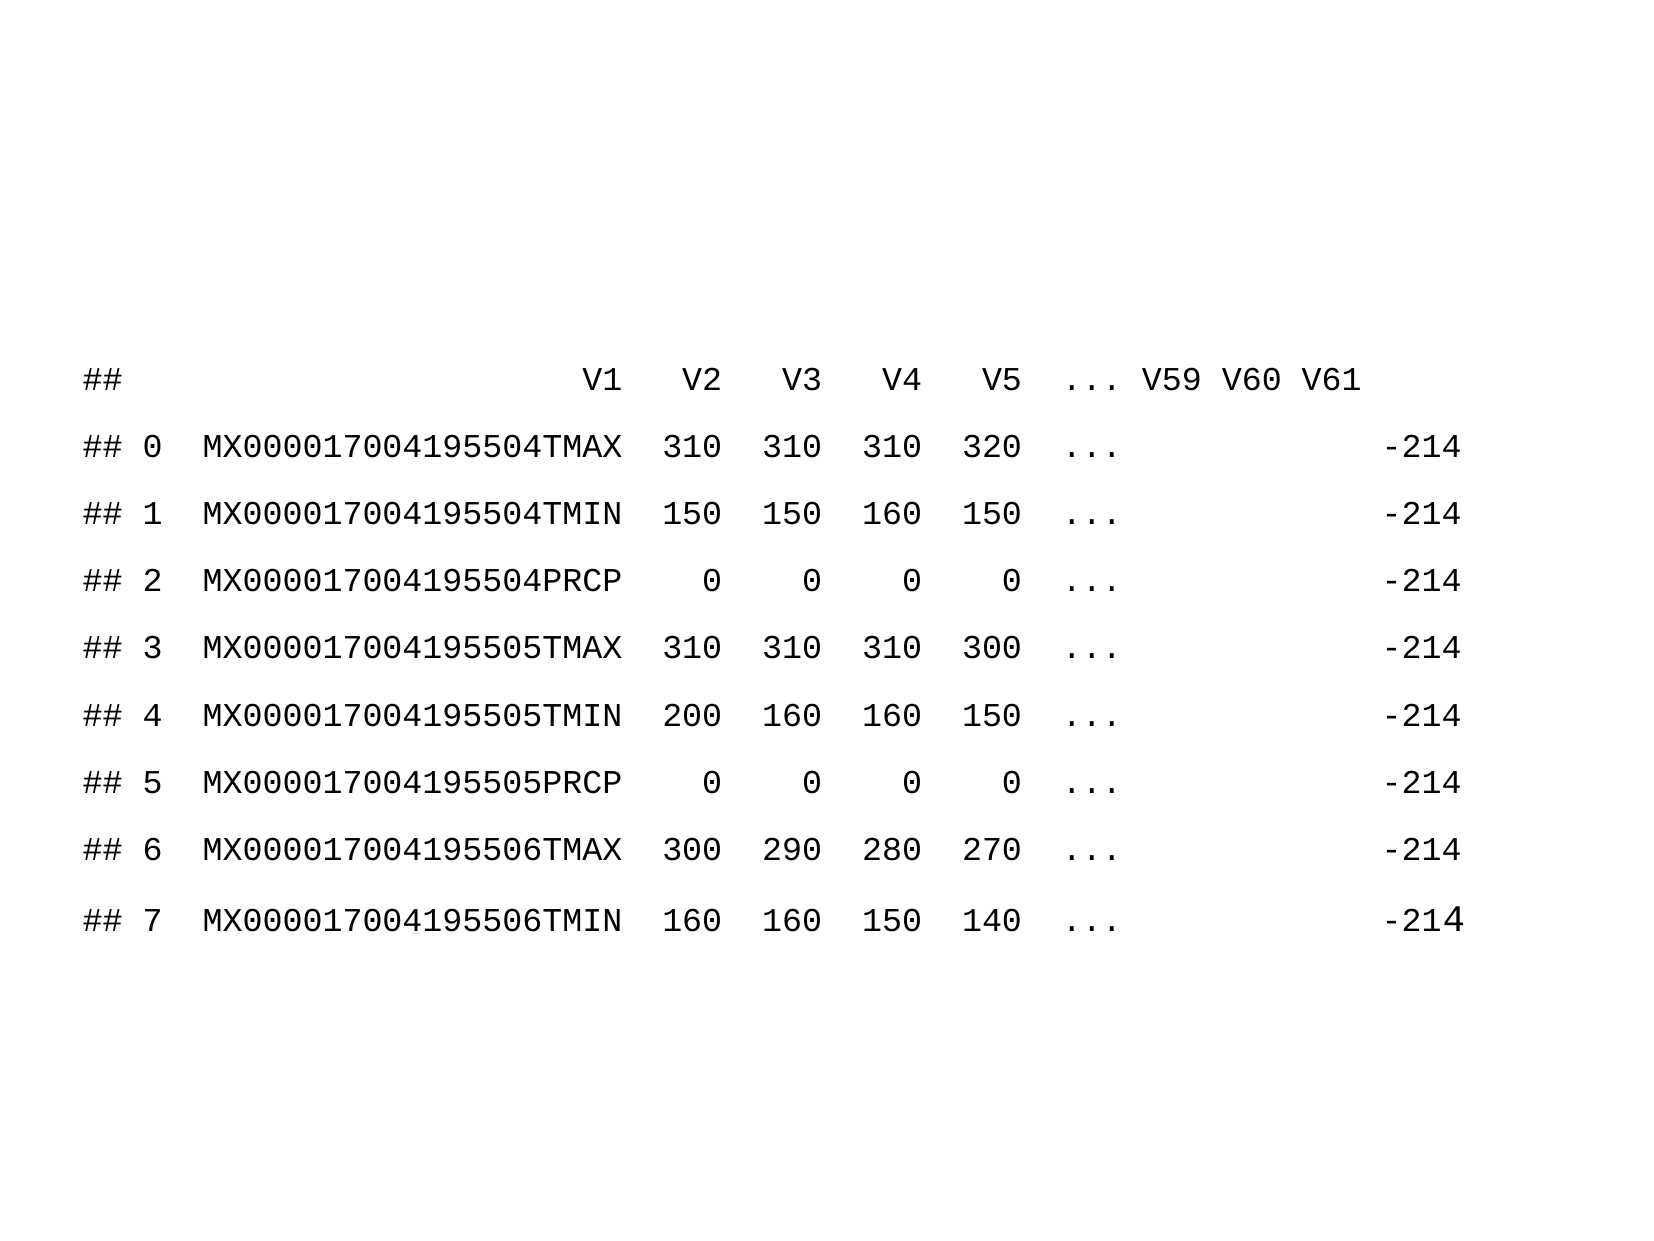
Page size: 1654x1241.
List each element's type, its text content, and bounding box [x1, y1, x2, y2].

list ## V1 V2 V3 V4 V5 ... V59 V60 V61 ## 0 MX000017004195504TMAX 310 310 310 320 ... -214 ## 1 MX000017004195504TMIN 150 150 160 150 ... -214 ## 2 MX000017004195504PRCP 0 0 0 0 ... -214 ## 3 MX000017004195505TMAX 310 310 310 300 ... -214 ## 4 MX000017004195505TMIN 200 160 160 150 ... -214 ## 5 MX000017004195505PRCP 0 0 0 0 ... -214 ## 6 MX000017004195506TMAX 300 290 280 270 ... -214 ## 7 MX000017004195506TMIN 160 160 150 140 ... -214 [82, 290, 1571, 1109]
